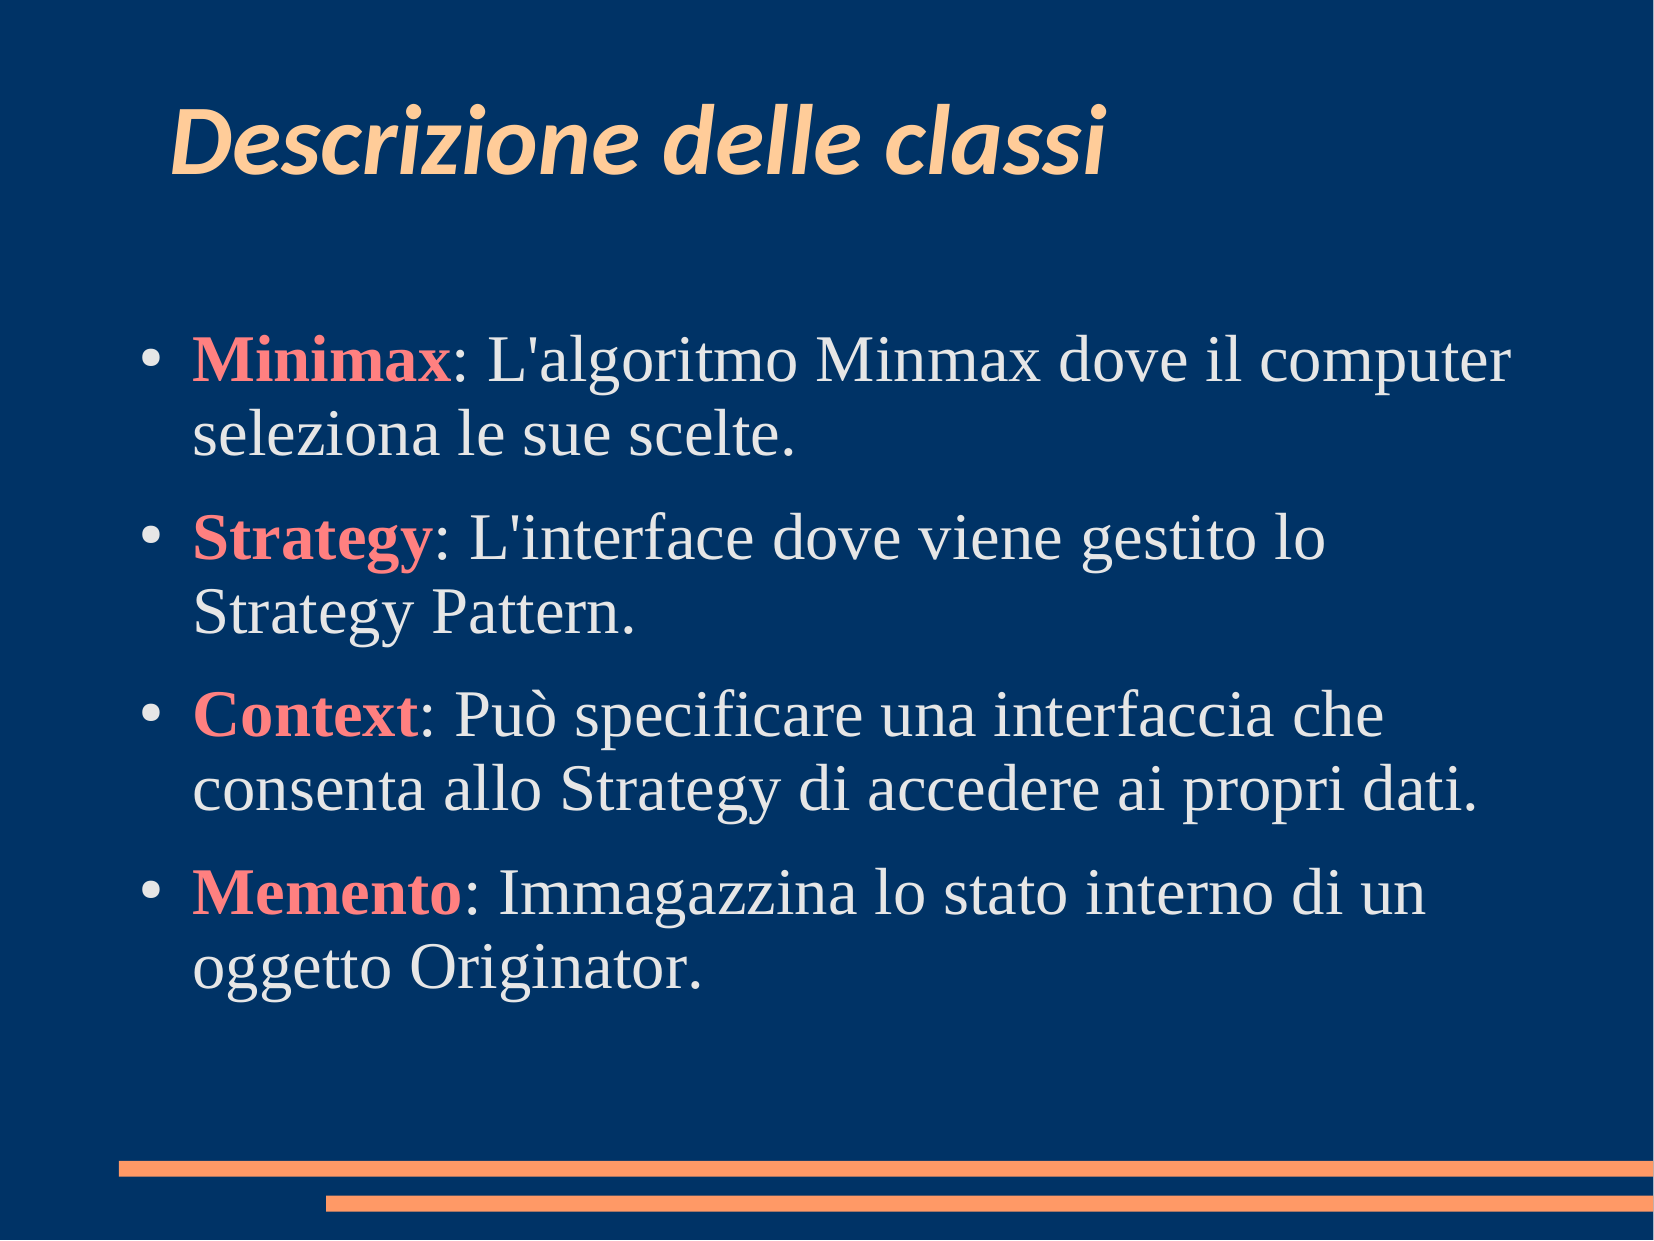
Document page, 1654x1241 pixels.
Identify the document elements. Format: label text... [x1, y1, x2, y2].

list Minimax: L'algoritmo Minmax dove il computer seleziona le sue scelte. Strategy: L'interface dove viene gestito lo Strategy Pattern. Context: Può specificare una interfaccia che consenta allo Strategy di accedere ai propri dati. Memento: Immagazzina lo stato interno di un oggetto Originator. [121, 322, 1561, 1132]
title Descrizione delle classi [121, 46, 1534, 254]
